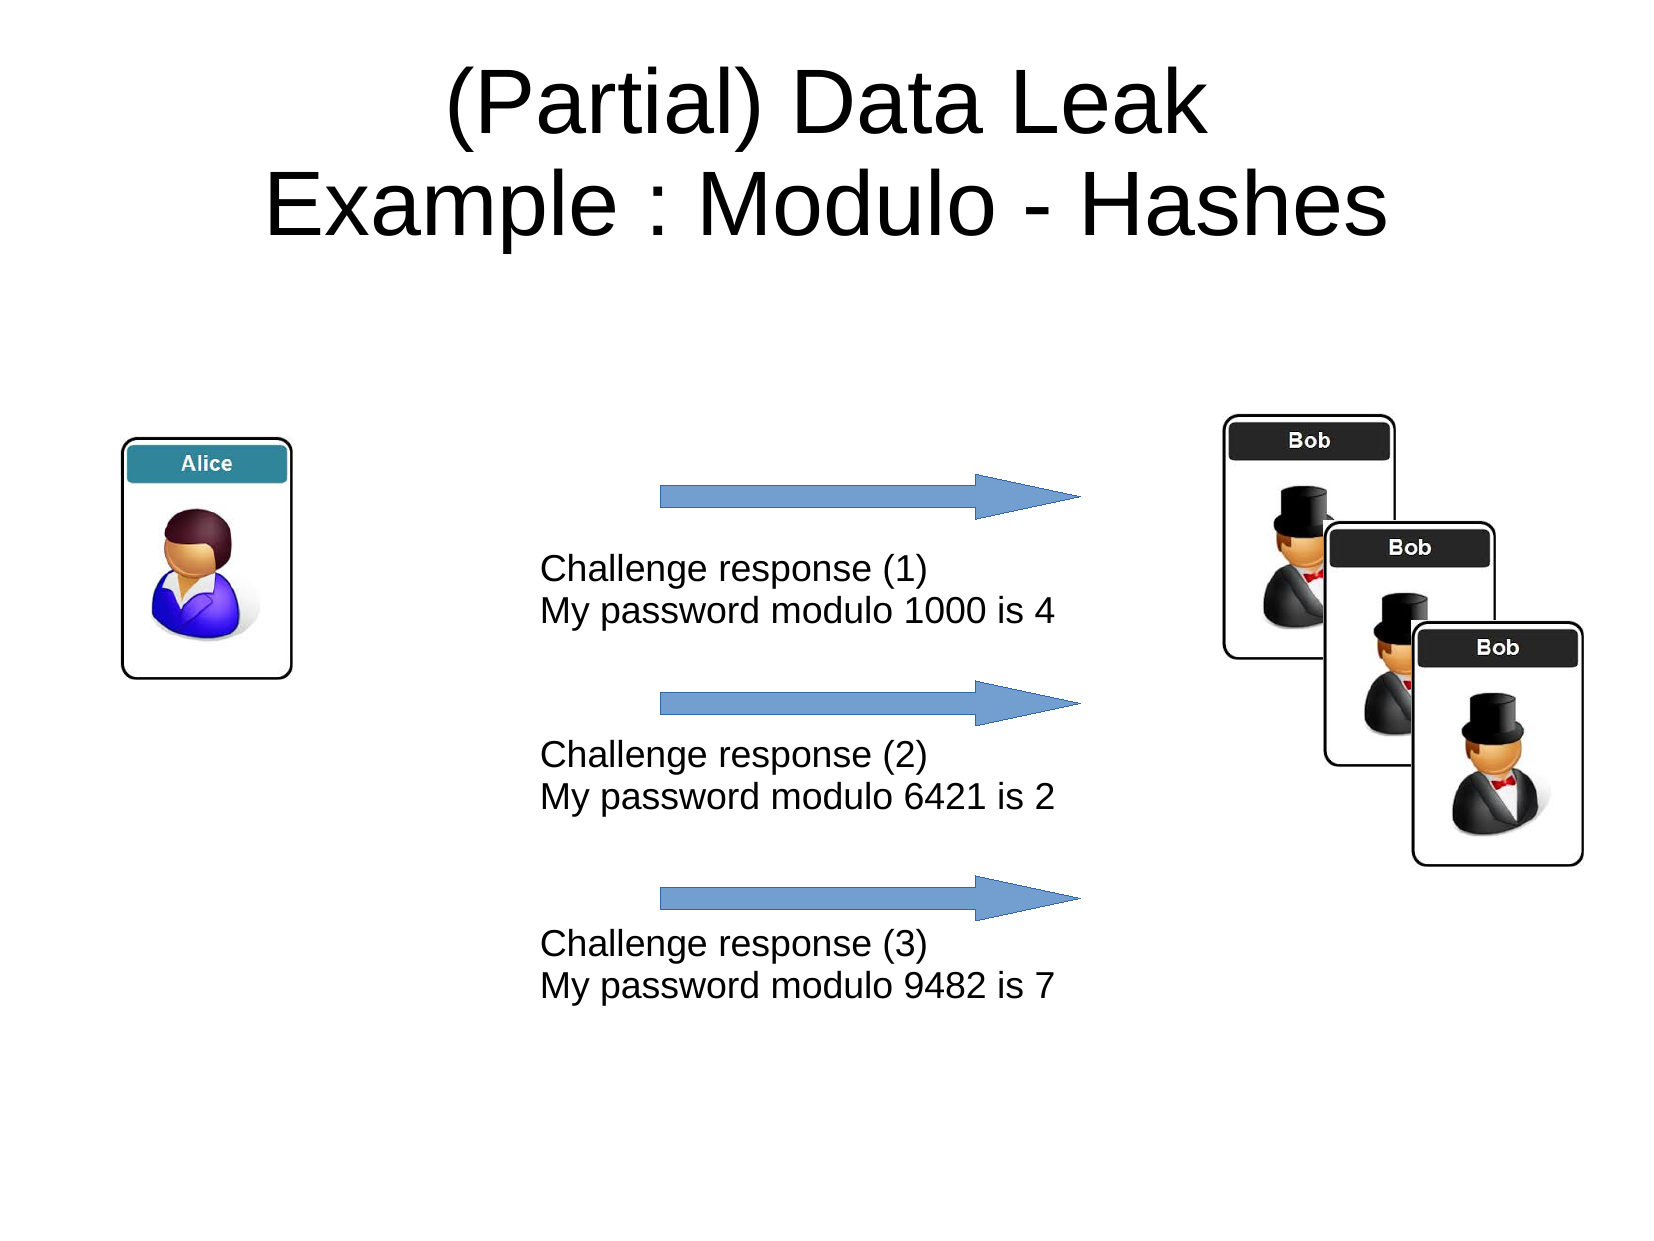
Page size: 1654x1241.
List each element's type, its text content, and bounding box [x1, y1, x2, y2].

text_box [660, 680, 1081, 726]
picture [1222, 413, 1584, 867]
title (Partial) Data Leak Example : Modulo - Hashes [82, 49, 1571, 257]
text_box Challenge response (3) My password modulo 9482 is 7 [525, 915, 1069, 1014]
text_box [660, 474, 1081, 520]
text_box Challenge response (2) My password modulo 6421 is 2 [525, 726, 1069, 826]
picture [120, 436, 293, 681]
text_box Challenge response (1) My password modulo 1000 is 4 [525, 540, 1069, 639]
text_box [660, 875, 1081, 921]
